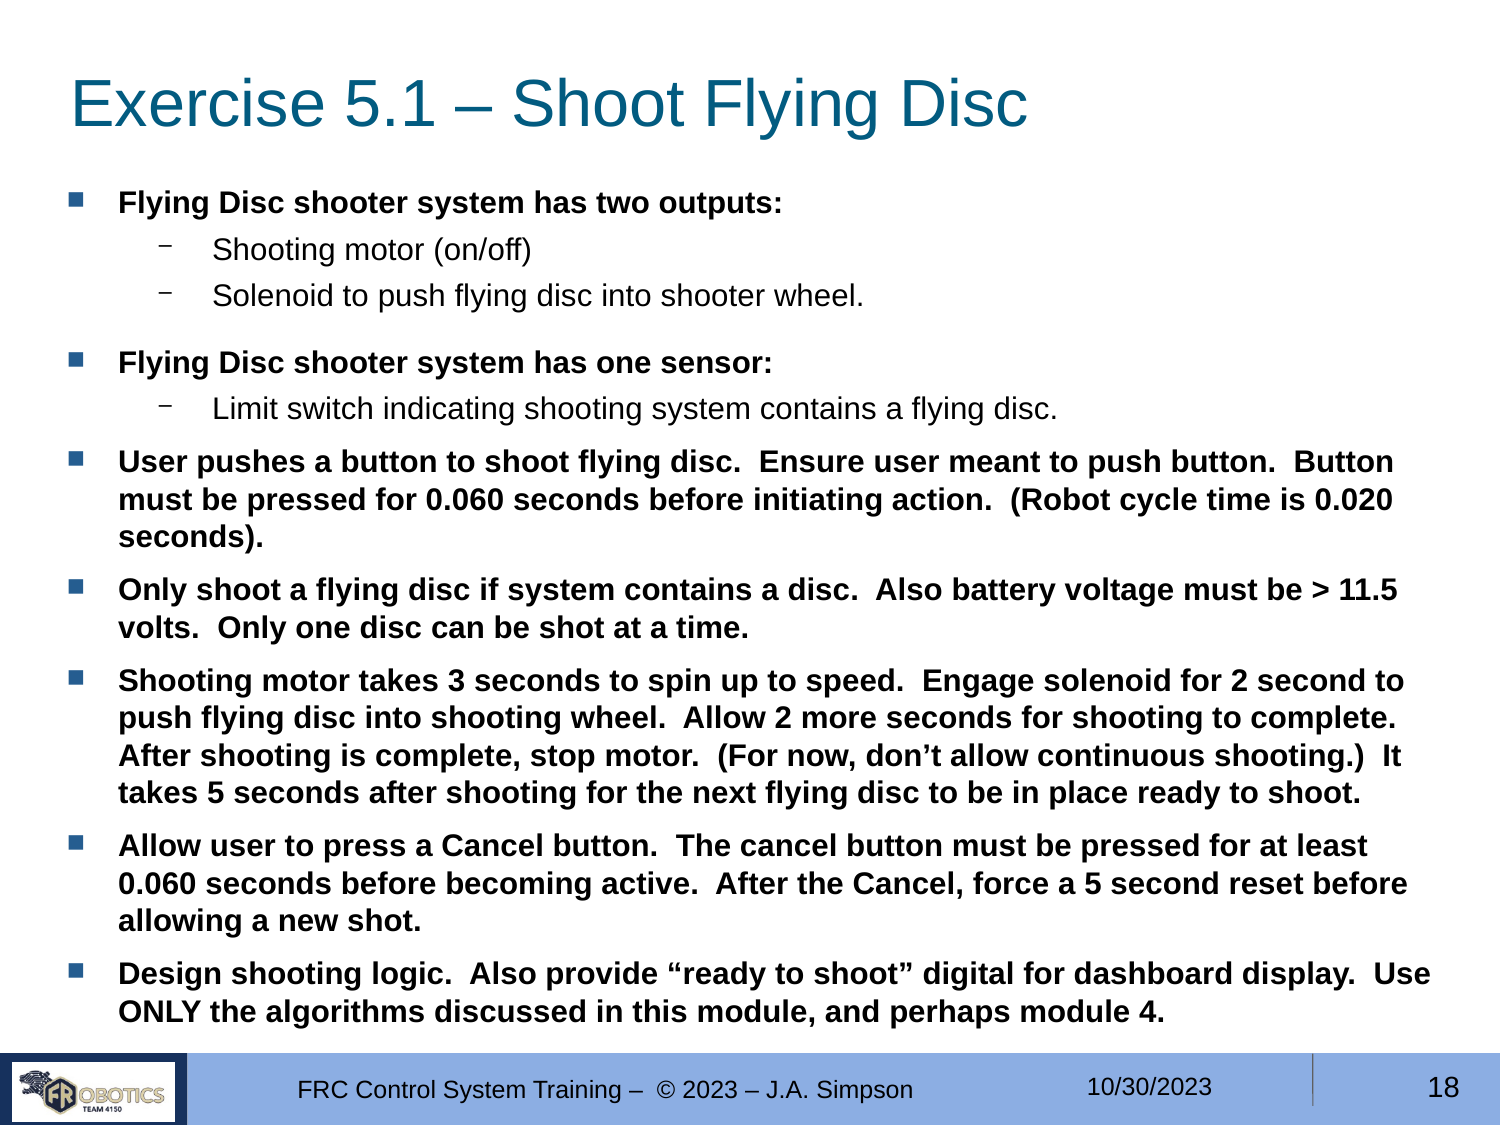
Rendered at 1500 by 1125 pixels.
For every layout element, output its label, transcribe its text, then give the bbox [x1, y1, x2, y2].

picture [12, 1062, 175, 1122]
slide_number <number> [1337, 1072, 1475, 1100]
title Exercise 5.1 – Shoot Flying Disc [55, 52, 1443, 148]
slide_number 10/30/2023 [1012, 1071, 1288, 1100]
list Flying Disc shooter system has two outputs: Shooting motor (on/off) Solenoid to push flying disc into shooter wheel. Flying Disc shooter system has one sensor: Limit switch indicating shooting system contains a flying disc. User pushes a button to shoot flying disc. Ensure user meant to push button. Button must be pressed for 0.060 seconds before initiating action. (Robot cycle time is 0.020 seconds). Only shoot a flying disc if system contains a disc. Also battery voltage must be > 11.5 volts. Only one disc can be shot at a time. Shooting motor takes 3 seconds to spin up to speed. Engage solenoid for 2 second to push flying disc into shooting wheel. Allow 2 more seconds for shooting to complete. After shooting is complete, stop motor. (For now, don’t allow continuous shooting.) It takes 5 seconds after shooting for the next flying disc to be in place ready to shoot. Allow user to press a Cancel button. The cancel button must be pressed for at least 0.060 seconds before becoming active. After the Cancel, force a 5 second reset before allowing a new shot. Design shooting logic. Also provide “ready to shoot” digital for dashboard display. Use ONLY the algorithms discussed in this module, and perhaps module 4. [55, 174, 1456, 973]
footer FRC Control System Training – © 2023 – J.A. Simpson [225, 1074, 988, 1103]
